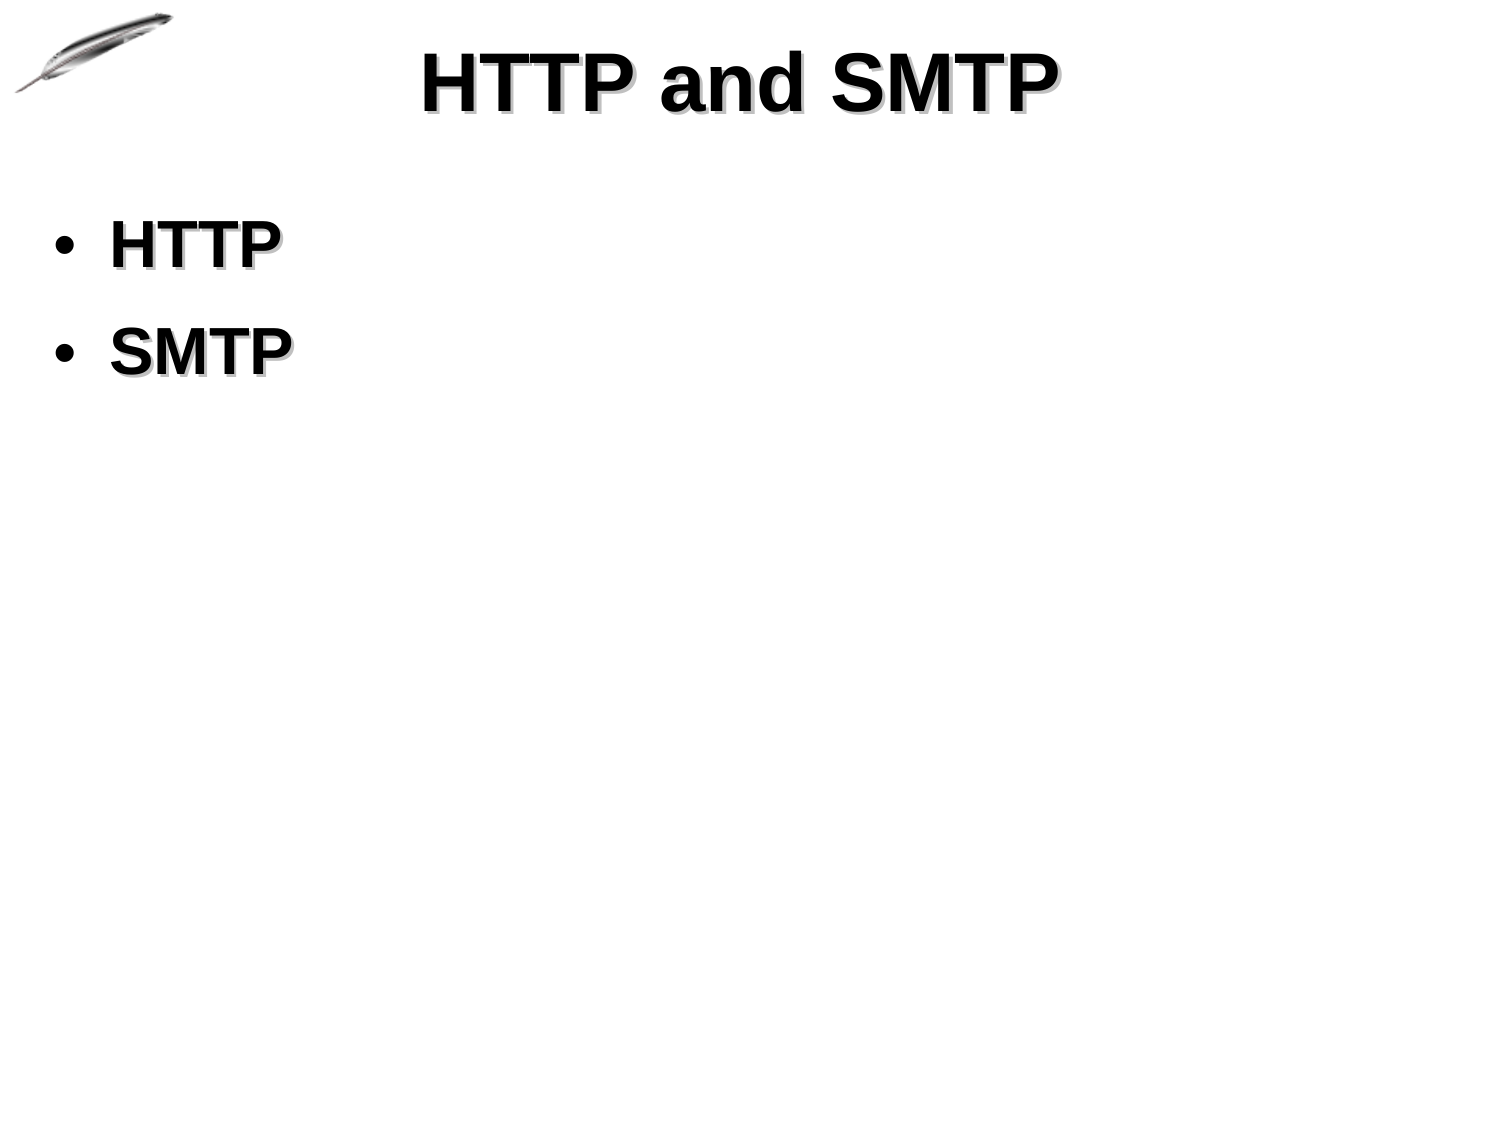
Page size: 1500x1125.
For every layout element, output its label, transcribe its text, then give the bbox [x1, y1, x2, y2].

picture [11, 11, 179, 95]
title HTTP and SMTP [419, 0, 1459, 176]
list HTTP SMTP [53, 207, 1447, 1084]
